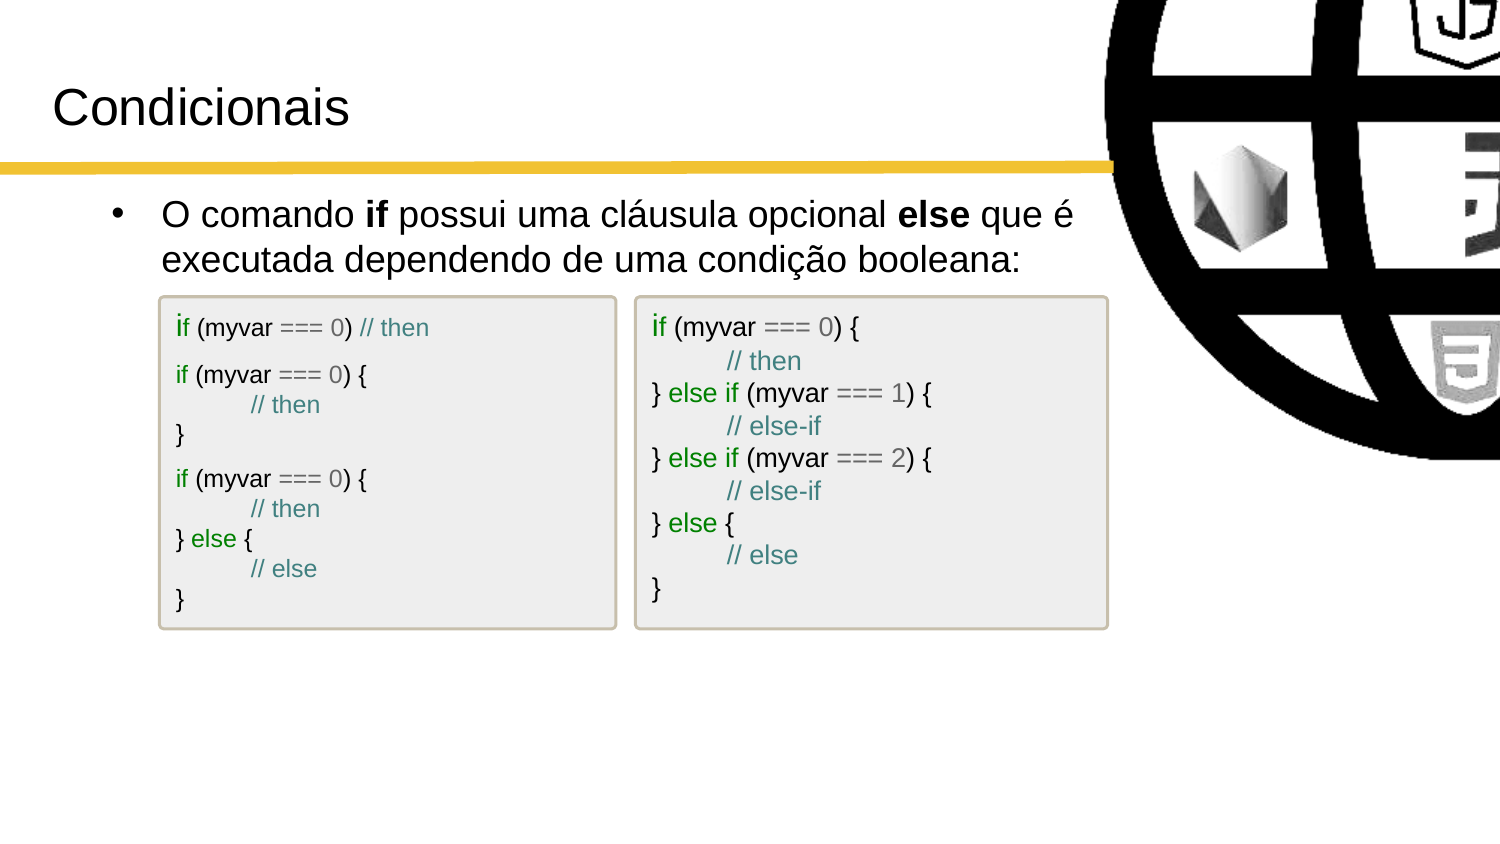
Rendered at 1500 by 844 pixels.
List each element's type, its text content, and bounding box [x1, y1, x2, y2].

text_box O comando if possui uma cláusula opcional else que é executada dependendo de uma condição booleana: [90, 182, 1104, 347]
text_box if (myvar === 0) { // then } else if (myvar === 1) { // else-if } else if (myvar === 2) { // else-if } else { // else } [635, 296, 1108, 629]
picture [1078, 0, 1500, 532]
text_box Condicionais [37, 33, 1463, 175]
text_box if (myvar === 0) // then if (myvar === 0) { // then } if (myvar === 0) { // then } else { // else } [159, 296, 616, 629]
